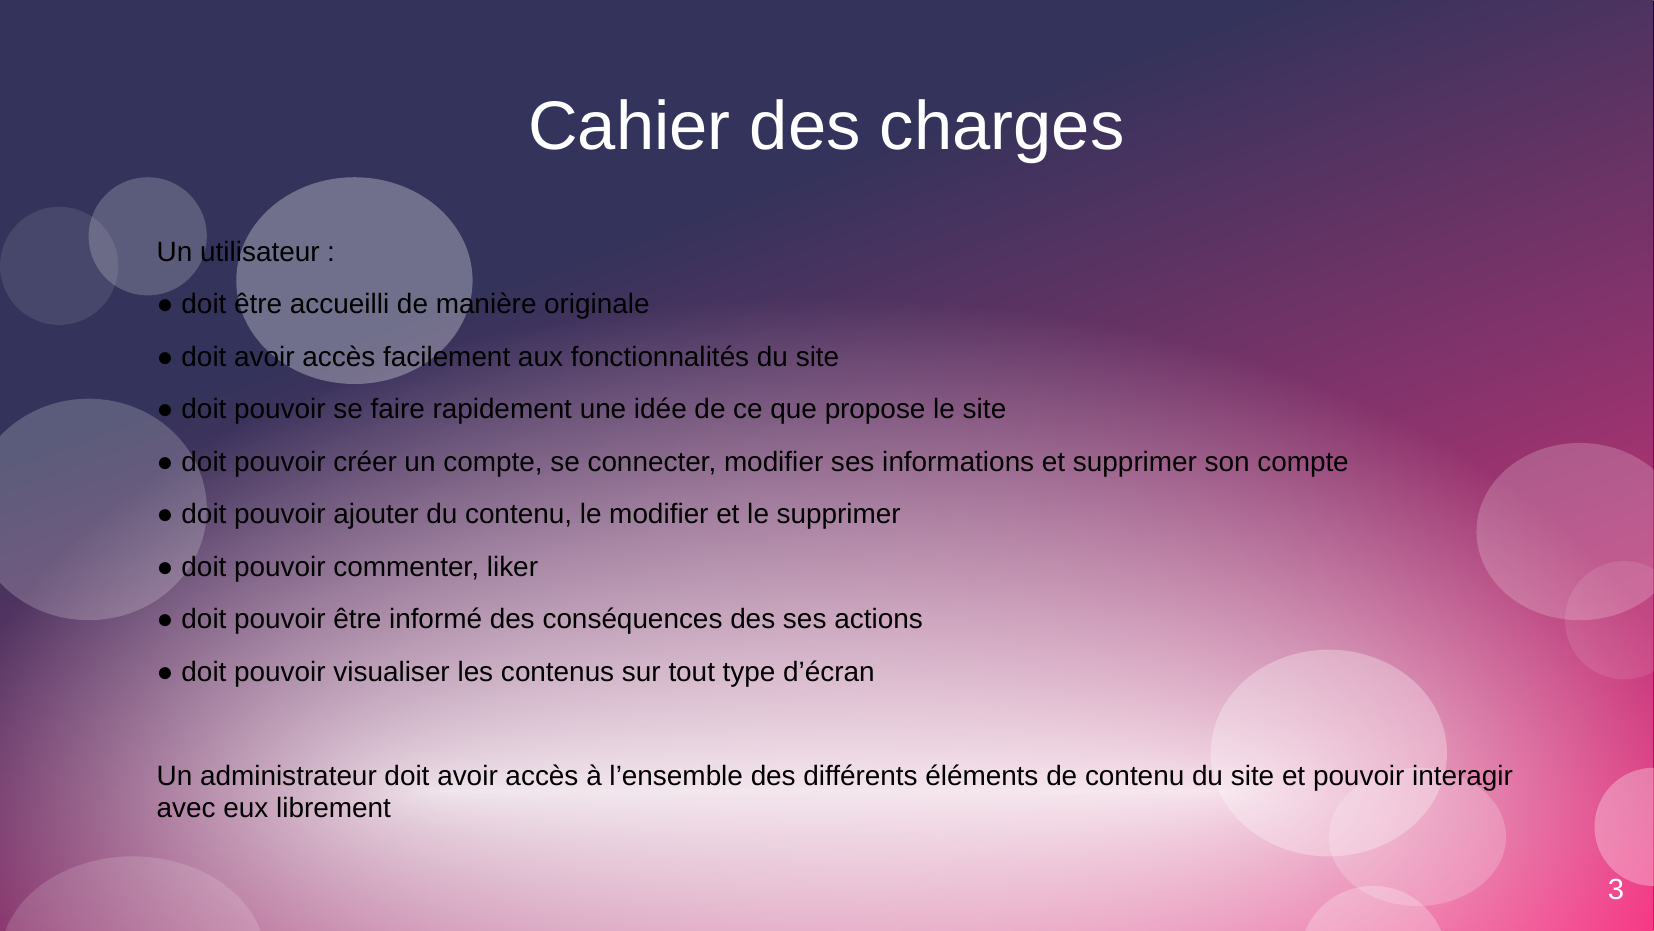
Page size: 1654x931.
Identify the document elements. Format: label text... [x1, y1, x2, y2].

list Un utilisateur : ● doit être accueilli de manière originale ● doit avoir accès facilement aux fonctionnalités du site ● doit pouvoir se faire rapidement une idée de ce que propose le site ● doit pouvoir créer un compte, se connecter, modifier ses informations et supprimer son compte ● doit pouvoir ajouter du contenu, le modifier et le supprimer ● doit pouvoir commenter, liker ● doit pouvoir être informé des conséquences des ses actions ● doit pouvoir visualiser les contenus sur tout type d’écran Un administrateur doit avoir accès à l’ensemble des différents éléments de contenu du site et pouvoir interagir avec eux librement [88, 236, 1565, 827]
title Cahier des charges [88, 44, 1565, 207]
